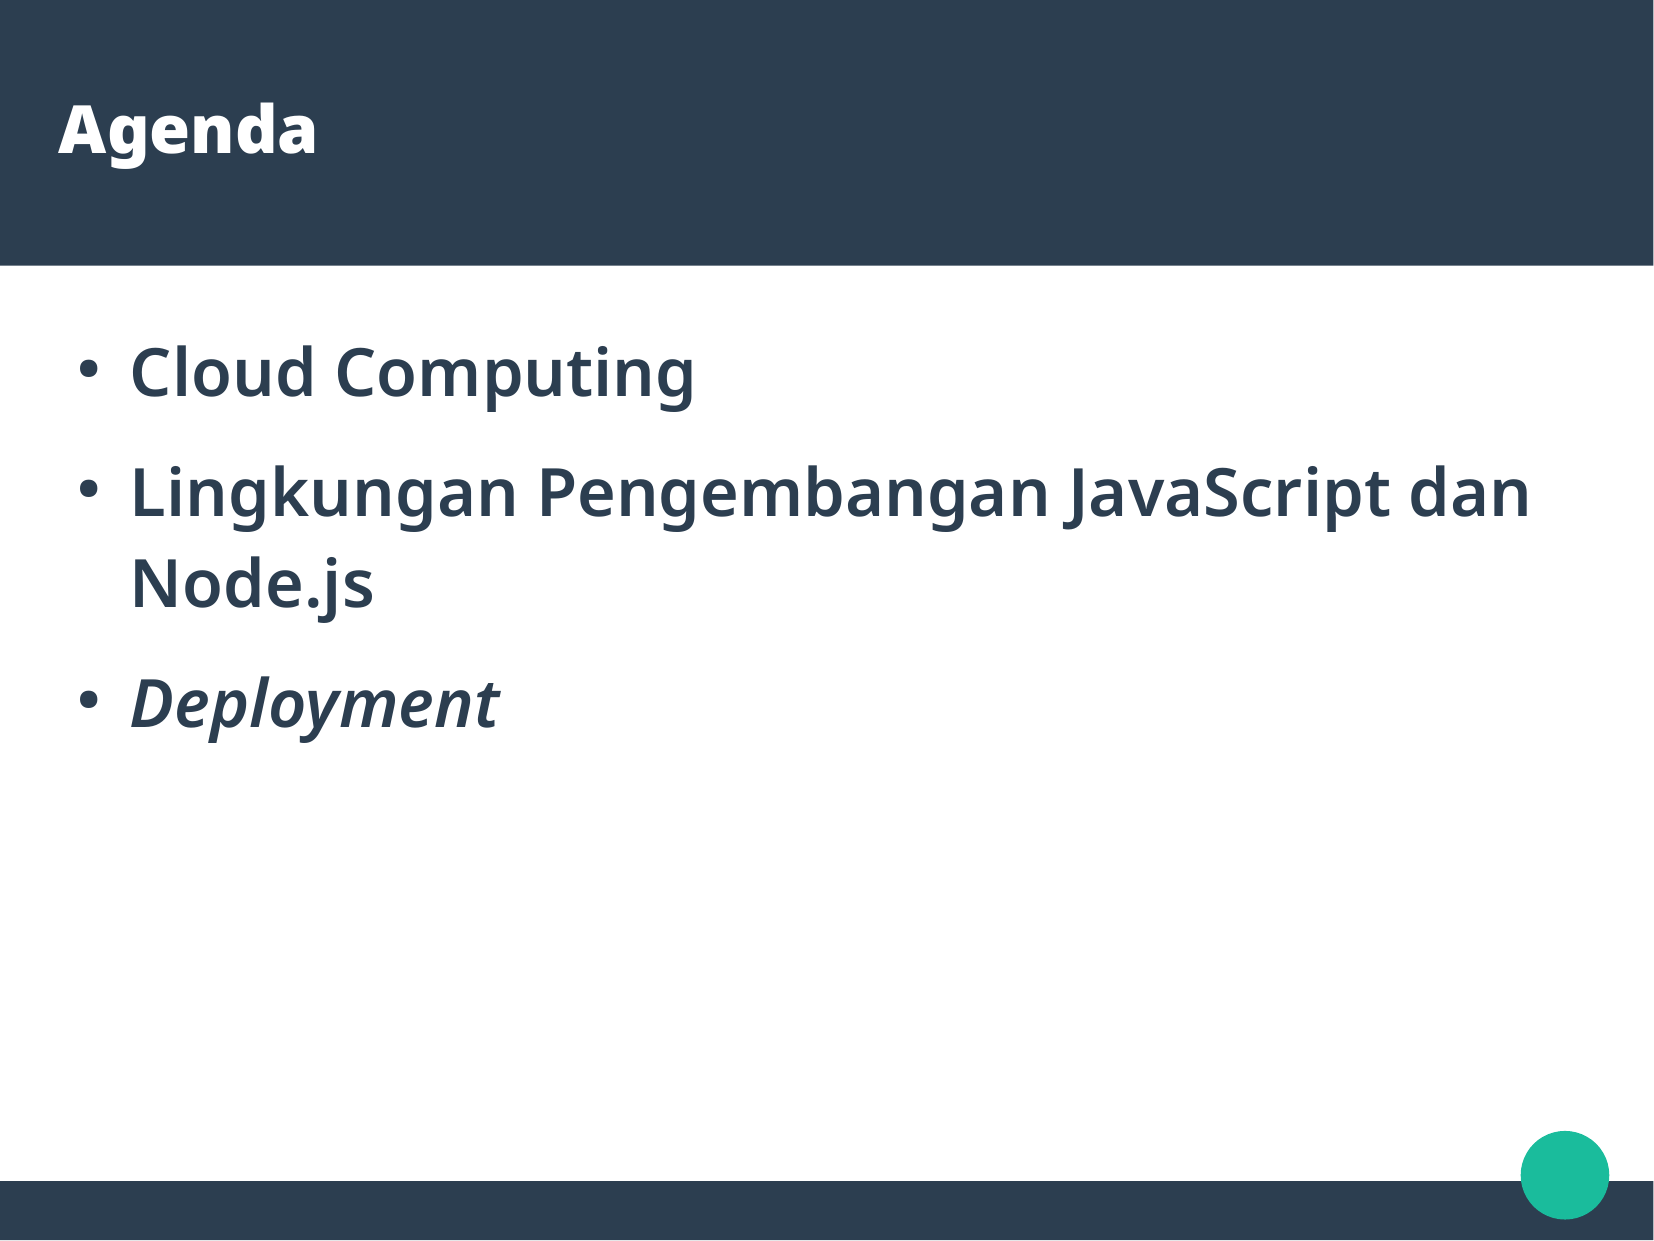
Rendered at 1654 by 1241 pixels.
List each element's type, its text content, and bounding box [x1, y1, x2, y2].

list Cloud Computing Lingkungan Pengembangan JavaScript dan Node.js Deployment [59, 324, 1595, 1152]
title Agenda [59, 49, 1595, 207]
